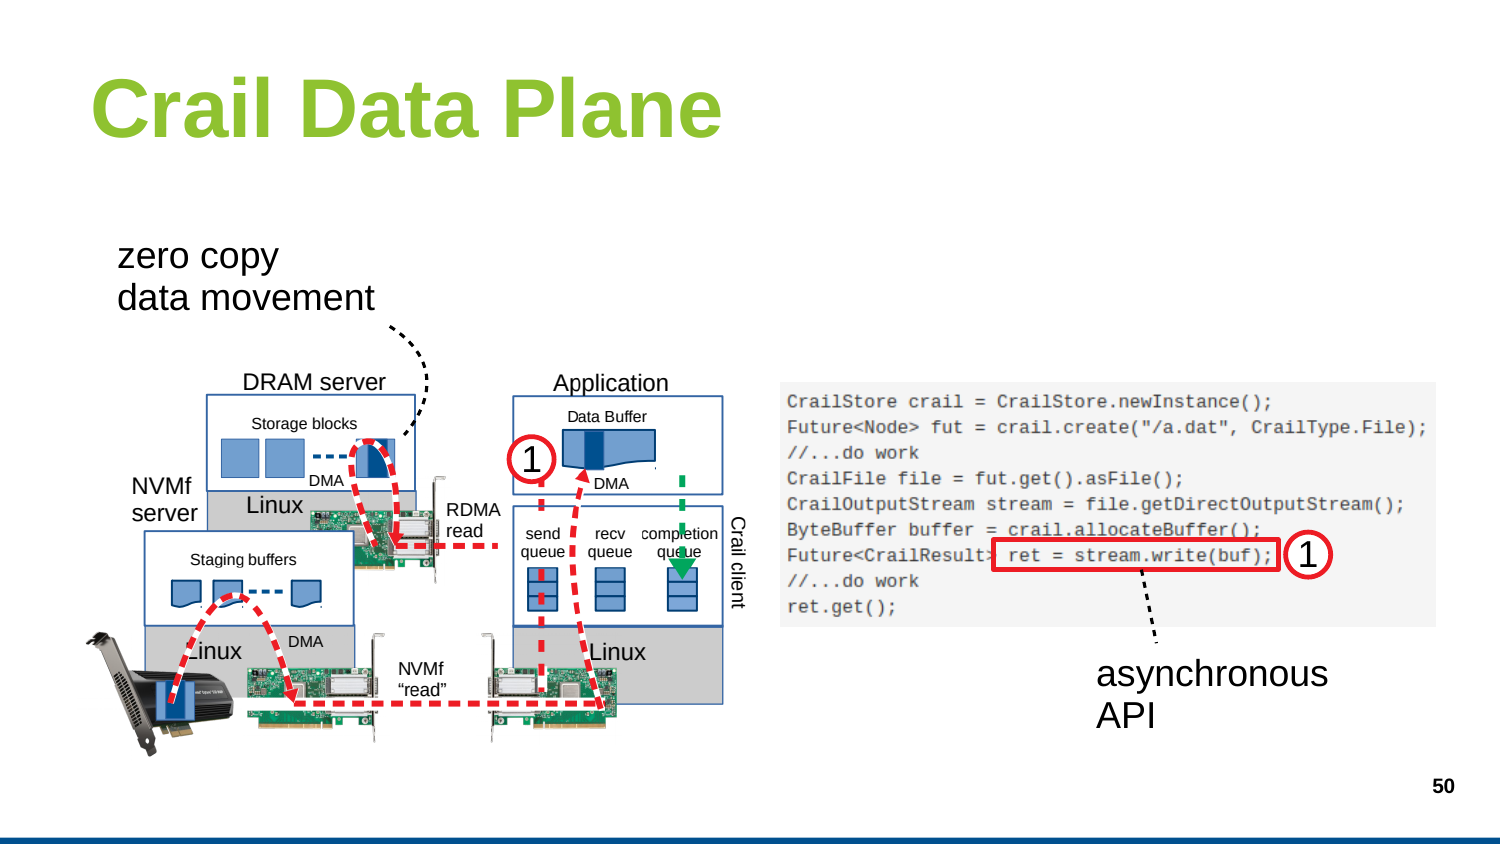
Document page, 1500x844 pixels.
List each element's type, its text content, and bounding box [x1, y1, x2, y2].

text_box 1 [509, 436, 555, 482]
picture [780, 382, 1436, 627]
text_box asynchronous API [1081, 645, 1344, 745]
title Crail Data Plane [75, 33, 1426, 175]
text_box 1 [1285, 532, 1331, 578]
text_box zero copy data movement [102, 227, 390, 327]
picture [76, 373, 746, 763]
